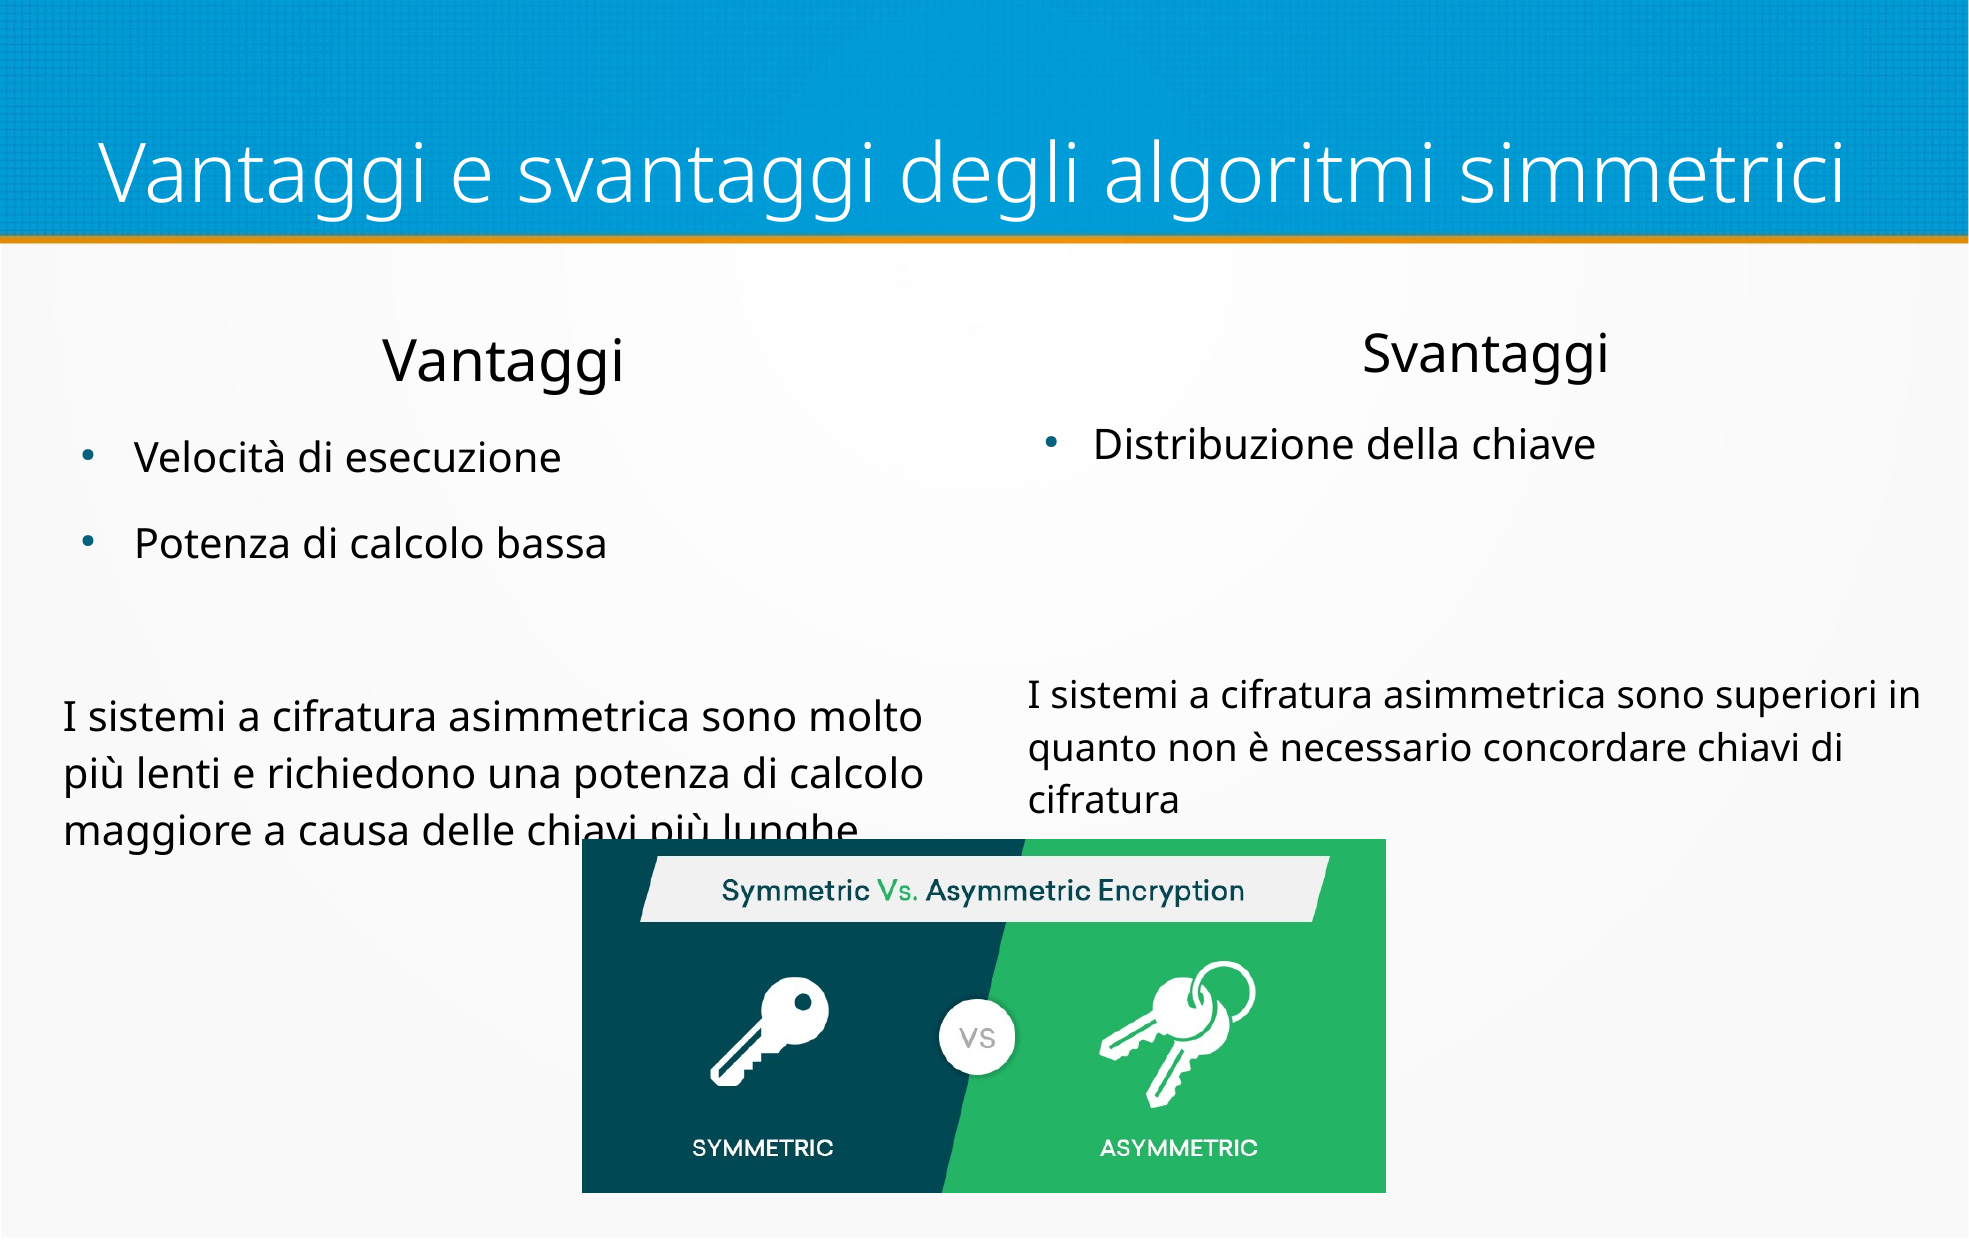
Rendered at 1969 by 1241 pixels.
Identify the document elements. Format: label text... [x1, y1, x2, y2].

title Vantaggi e svantaggi degli algoritmi simmetrici [98, 19, 1870, 227]
picture [0, 233, 1969, 1241]
list Vantaggi Velocità di esecuzione Potenza di calcolo bassa I sistemi a cifratura asimmetrica sono molto più lenti e richiedono una potenza di calcolo maggiore a causa delle chiavi più lunghe [62, 318, 945, 1100]
list Svantaggi Distribuzione della chiave I sistemi a cifratura asimmetrica sono superiori in quanto non è necessario concordare chiavi di cifratura [1027, 315, 1946, 827]
